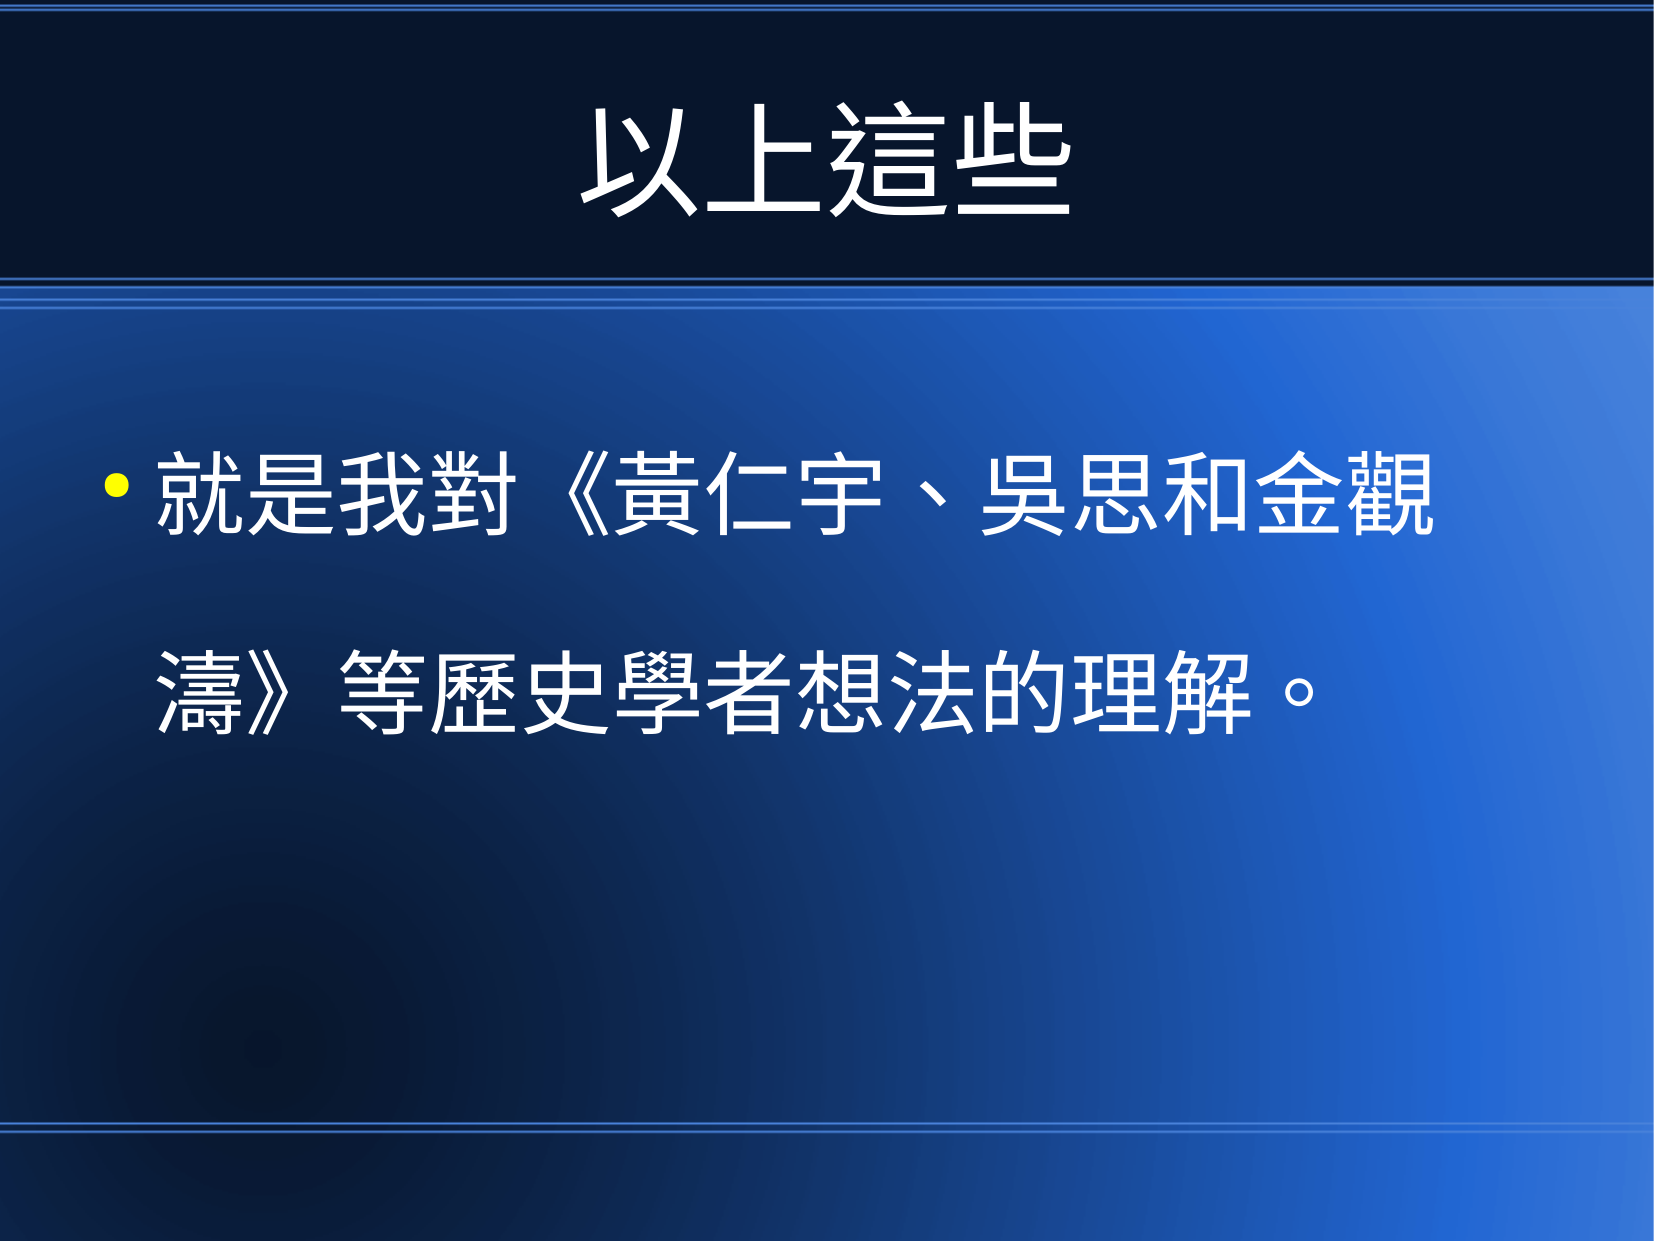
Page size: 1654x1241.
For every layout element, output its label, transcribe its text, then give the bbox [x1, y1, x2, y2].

list 就是我對《黃仁宇、吳思和金觀濤》等歷史學者想法的理解。 [82, 355, 1571, 1241]
title 以上這些 [82, 49, 1571, 257]
picture [0, 0, 1654, 1241]
